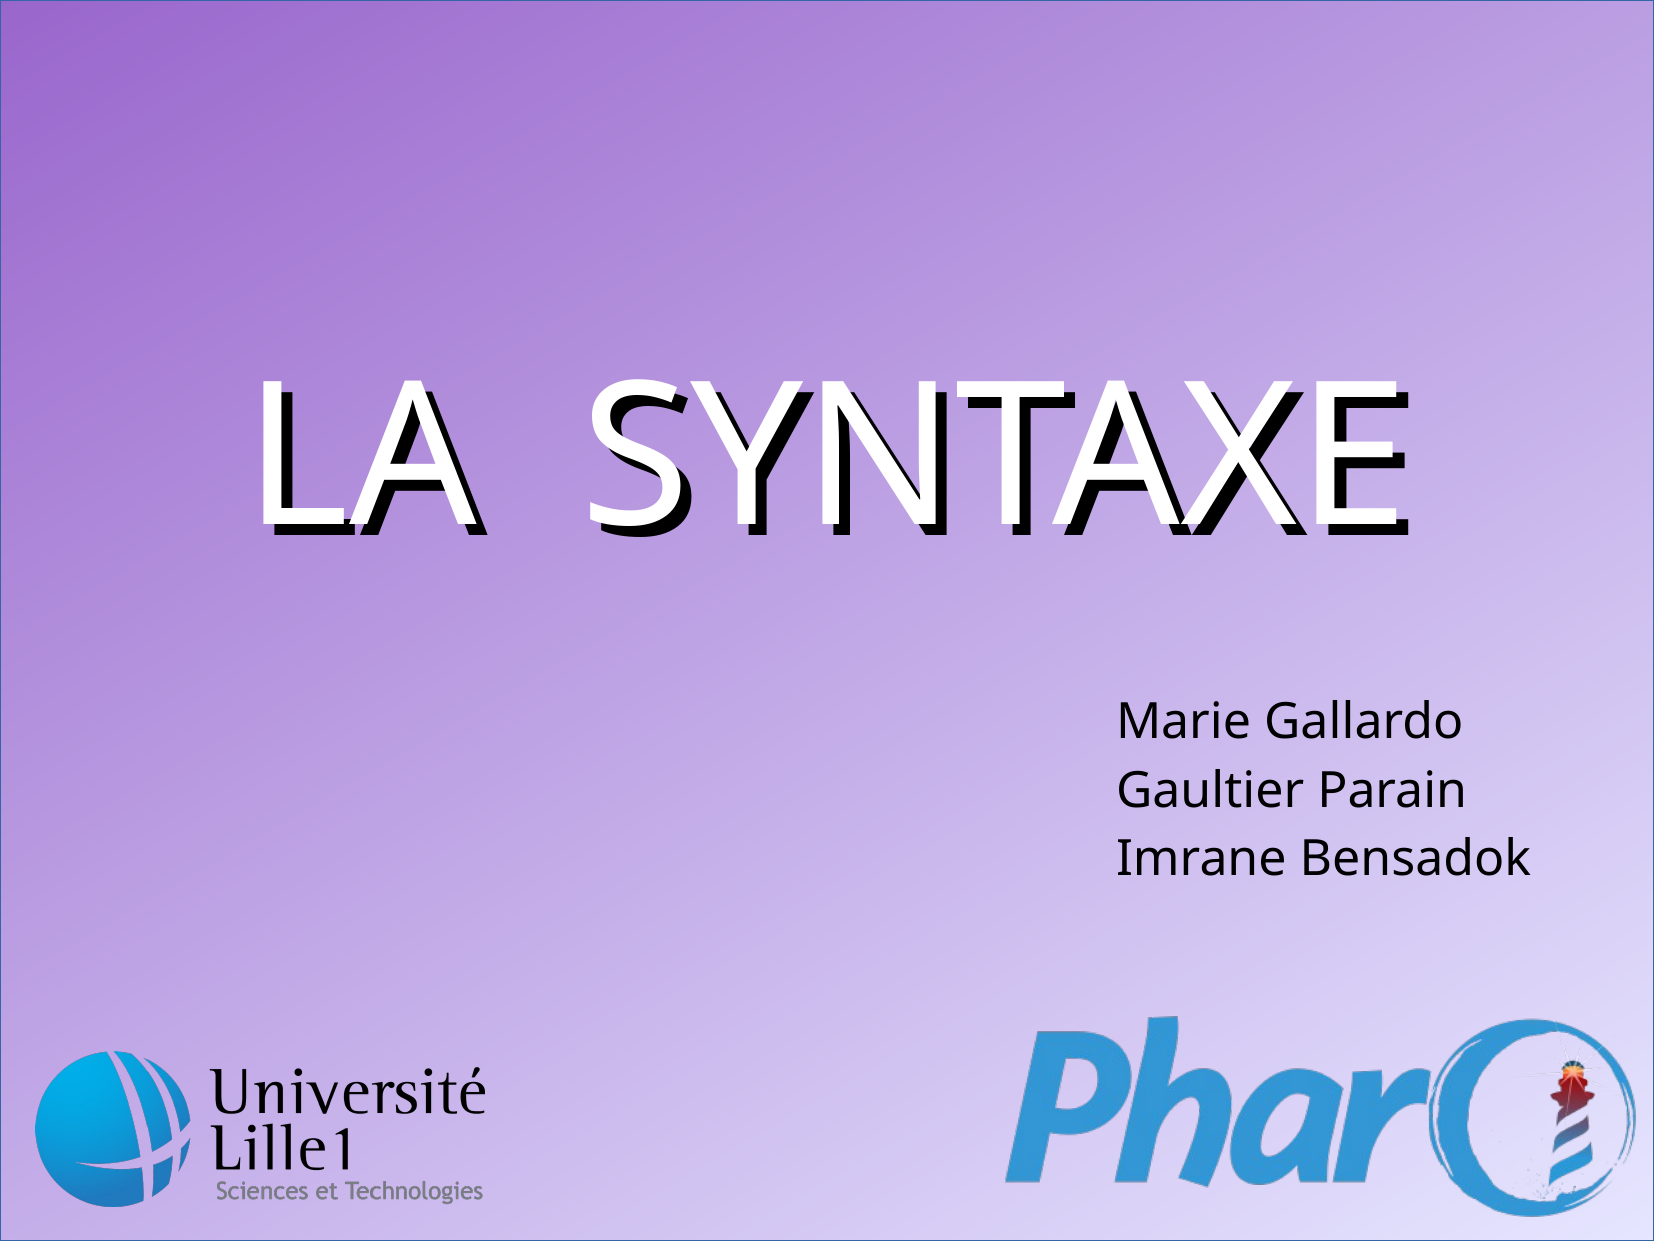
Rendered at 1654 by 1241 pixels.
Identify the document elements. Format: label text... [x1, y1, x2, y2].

picture [35, 1051, 485, 1207]
picture [1003, 1010, 1641, 1222]
subtitle LA SYNTAXE Marie Gallardo Gaultier Parain Imrane Bensadok [82, 0, 1571, 1077]
text_box [0, 0, 1654, 1241]
